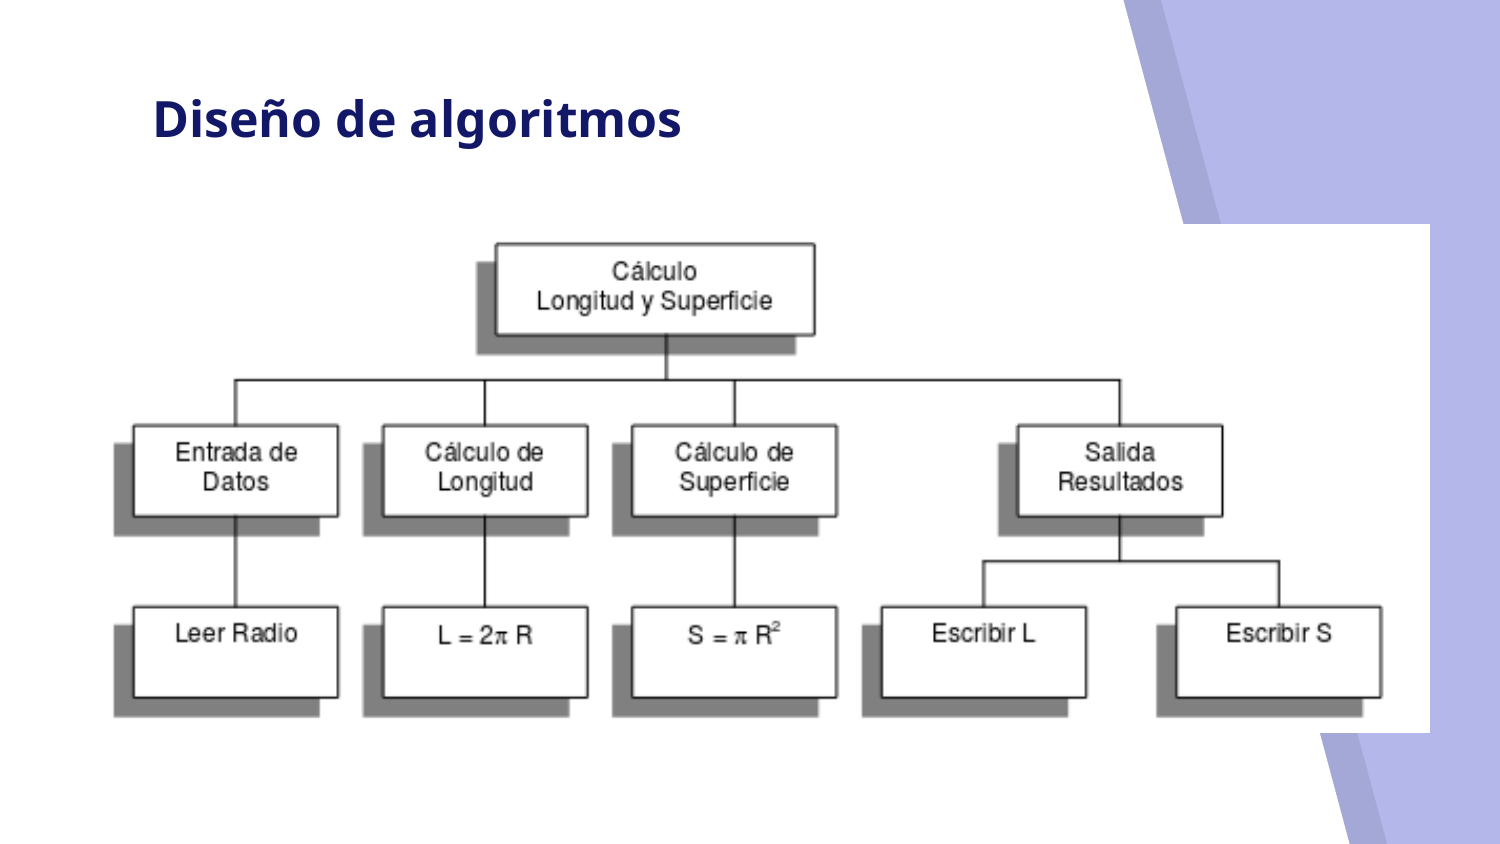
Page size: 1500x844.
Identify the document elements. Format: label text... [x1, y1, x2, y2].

picture [64, 224, 1430, 733]
title Diseño de algoritmos [137, 82, 1011, 163]
